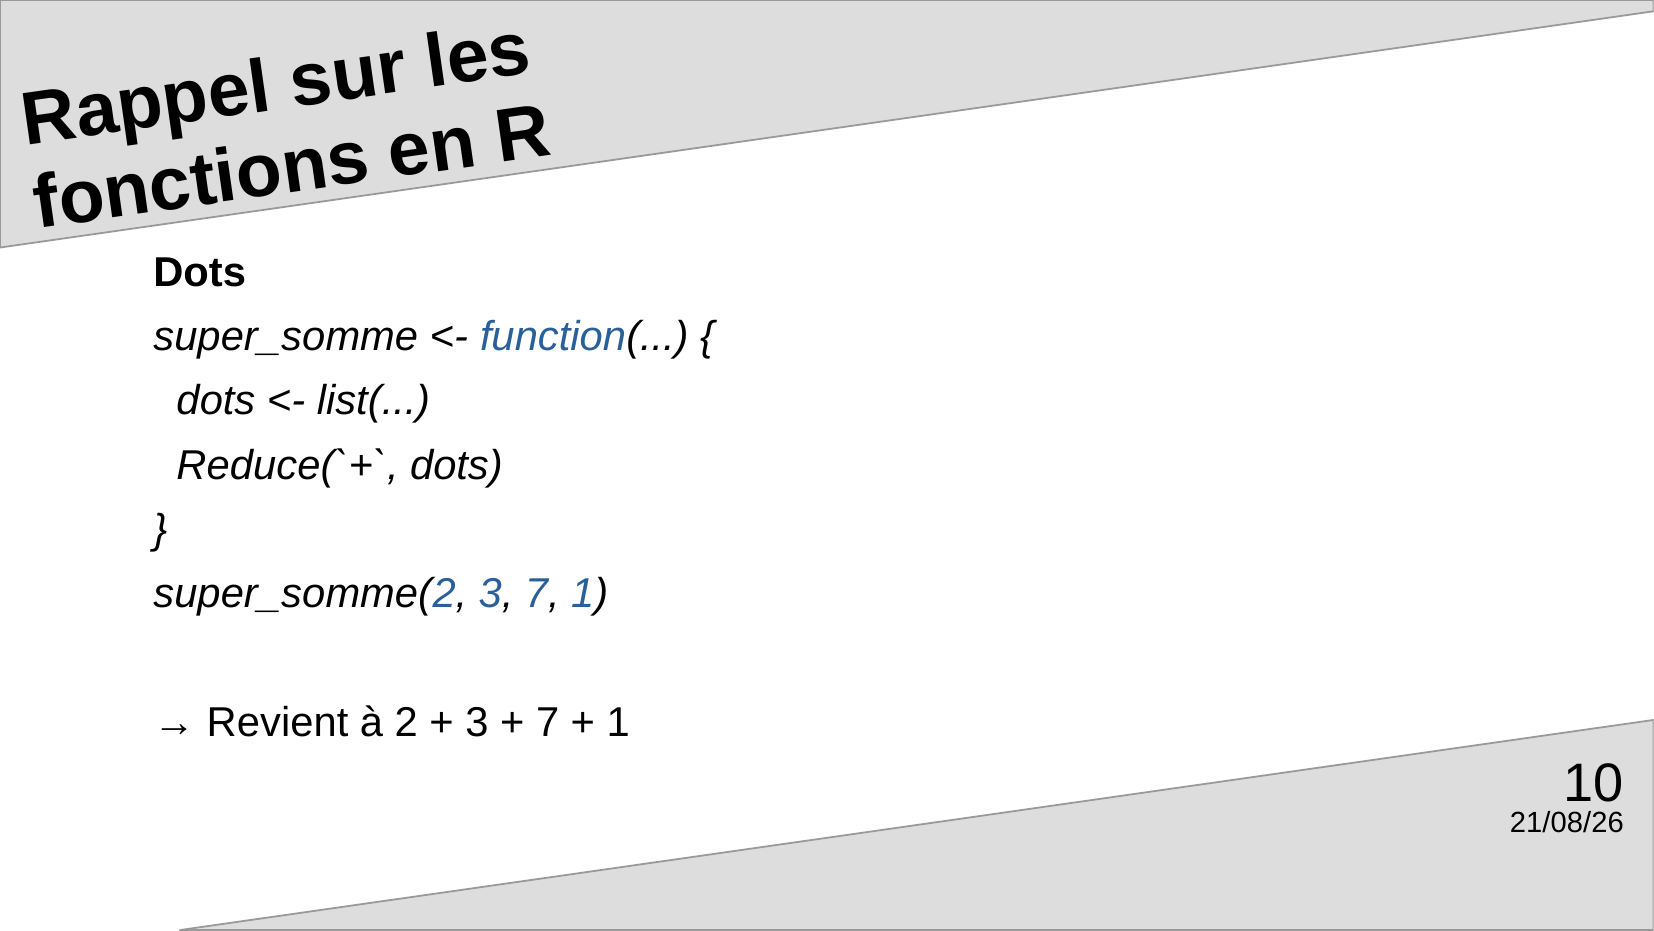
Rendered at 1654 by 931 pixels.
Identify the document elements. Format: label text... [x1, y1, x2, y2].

title Rappel sur les fonctions en R [16, 0, 1502, 245]
list Dots super_somme <- function(...) { dots <- list(...) Reduce(`+`, dots) } super_somme(2, 3, 7, 1) → Revient à 2 + 3 + 7 + 1 [82, 248, 1538, 789]
